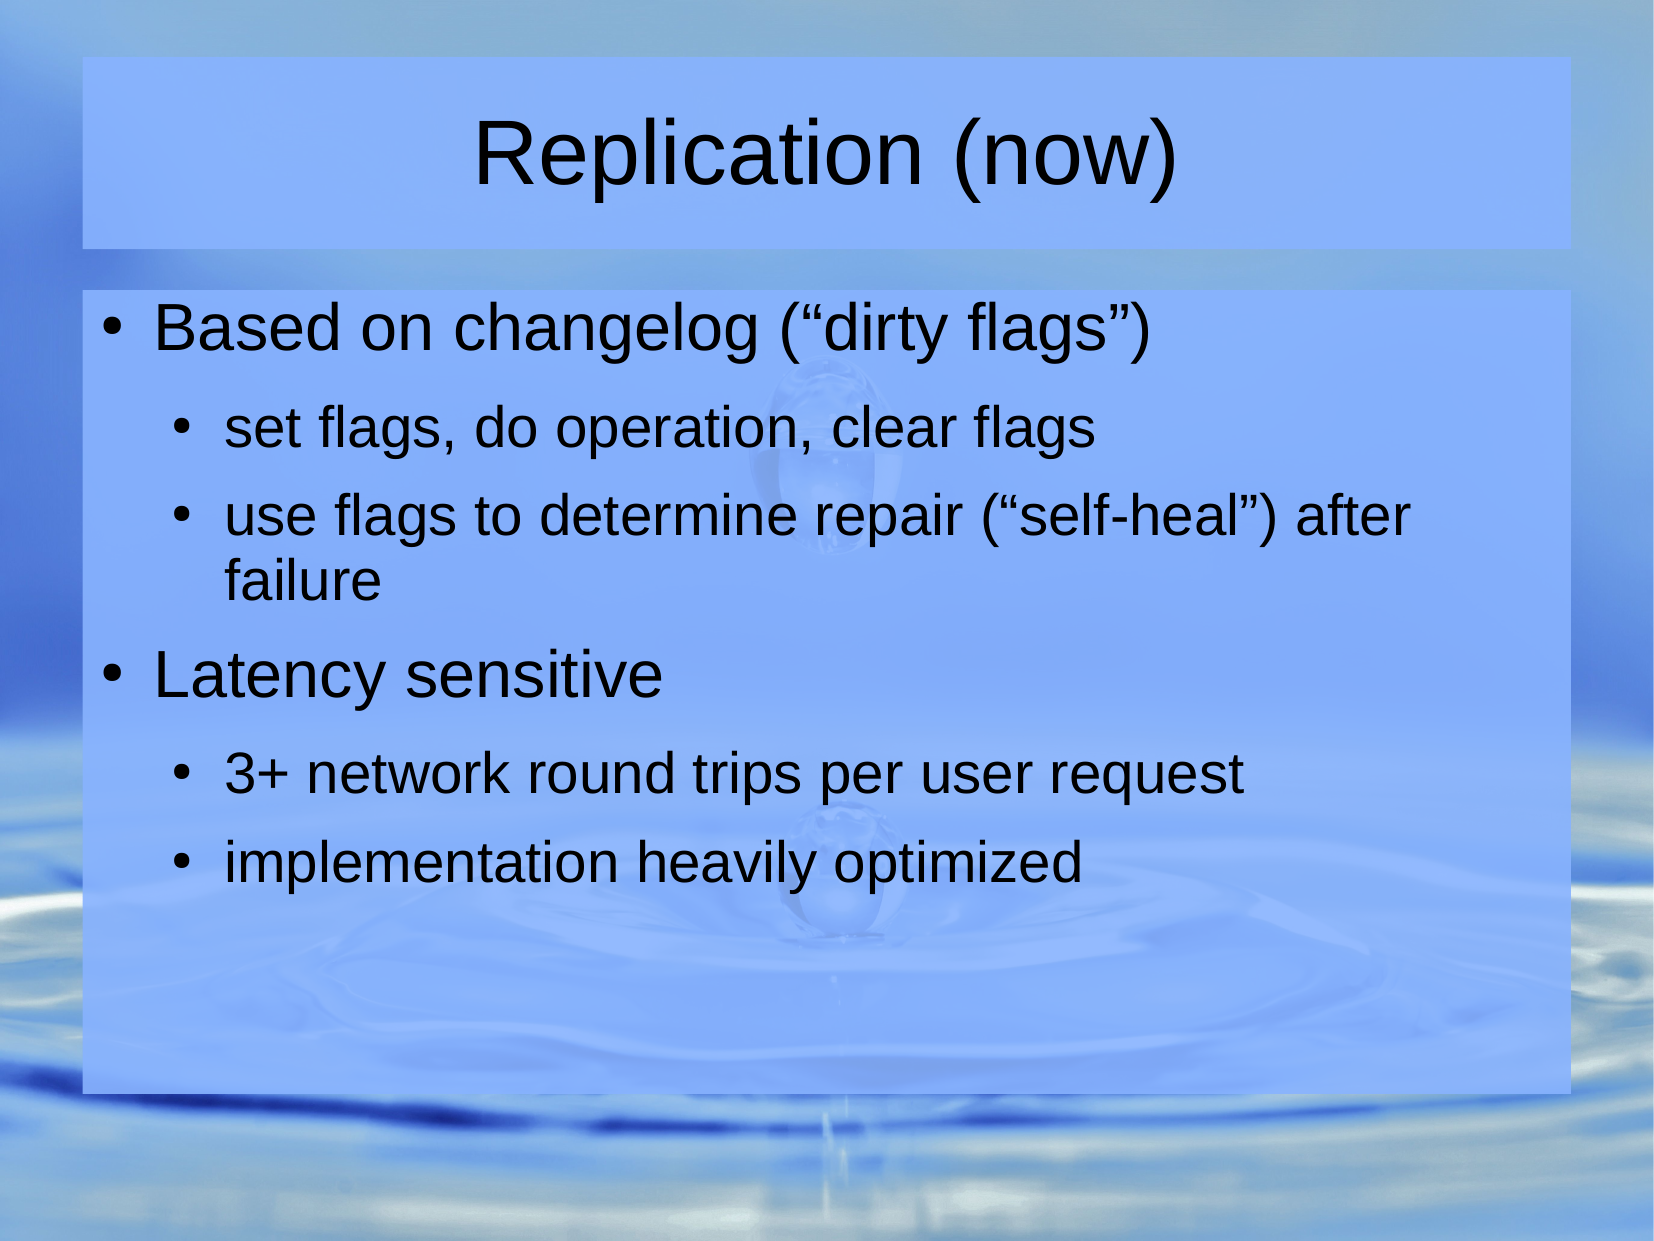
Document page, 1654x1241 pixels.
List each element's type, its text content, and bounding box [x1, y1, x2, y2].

picture [0, 0, 1654, 1241]
title Replication (now) [82, 56, 1571, 250]
list Based on changelog (“dirty flags”) set flags, do operation, clear flags use flags to determine repair (“self-heal”) after failure Latency sensitive 3+ network round trips per user request implementation heavily optimized [82, 290, 1571, 1094]
